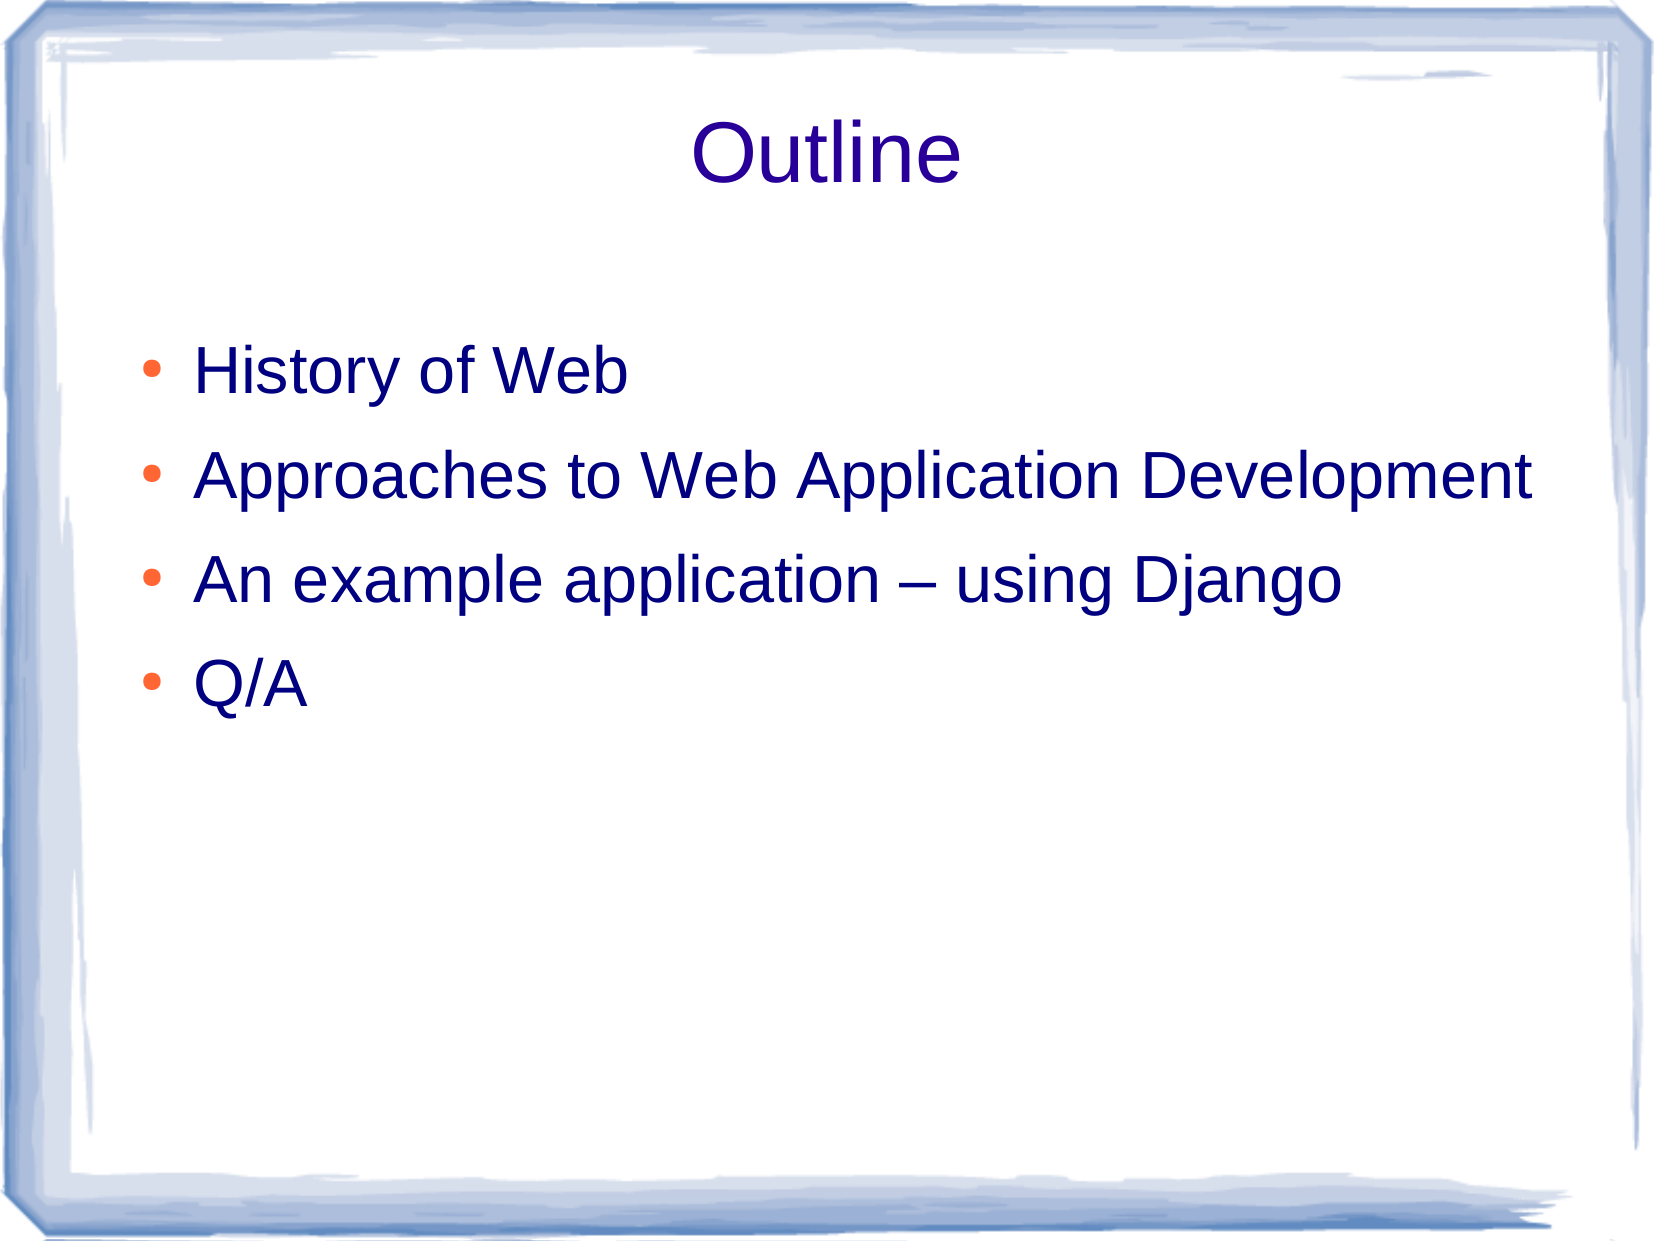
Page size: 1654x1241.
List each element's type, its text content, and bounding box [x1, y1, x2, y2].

picture [0, 0, 1654, 1241]
list History of Web Approaches to Web Application Development An example application – using Django Q/A [122, 333, 1576, 1013]
title Outline [82, 49, 1571, 257]
